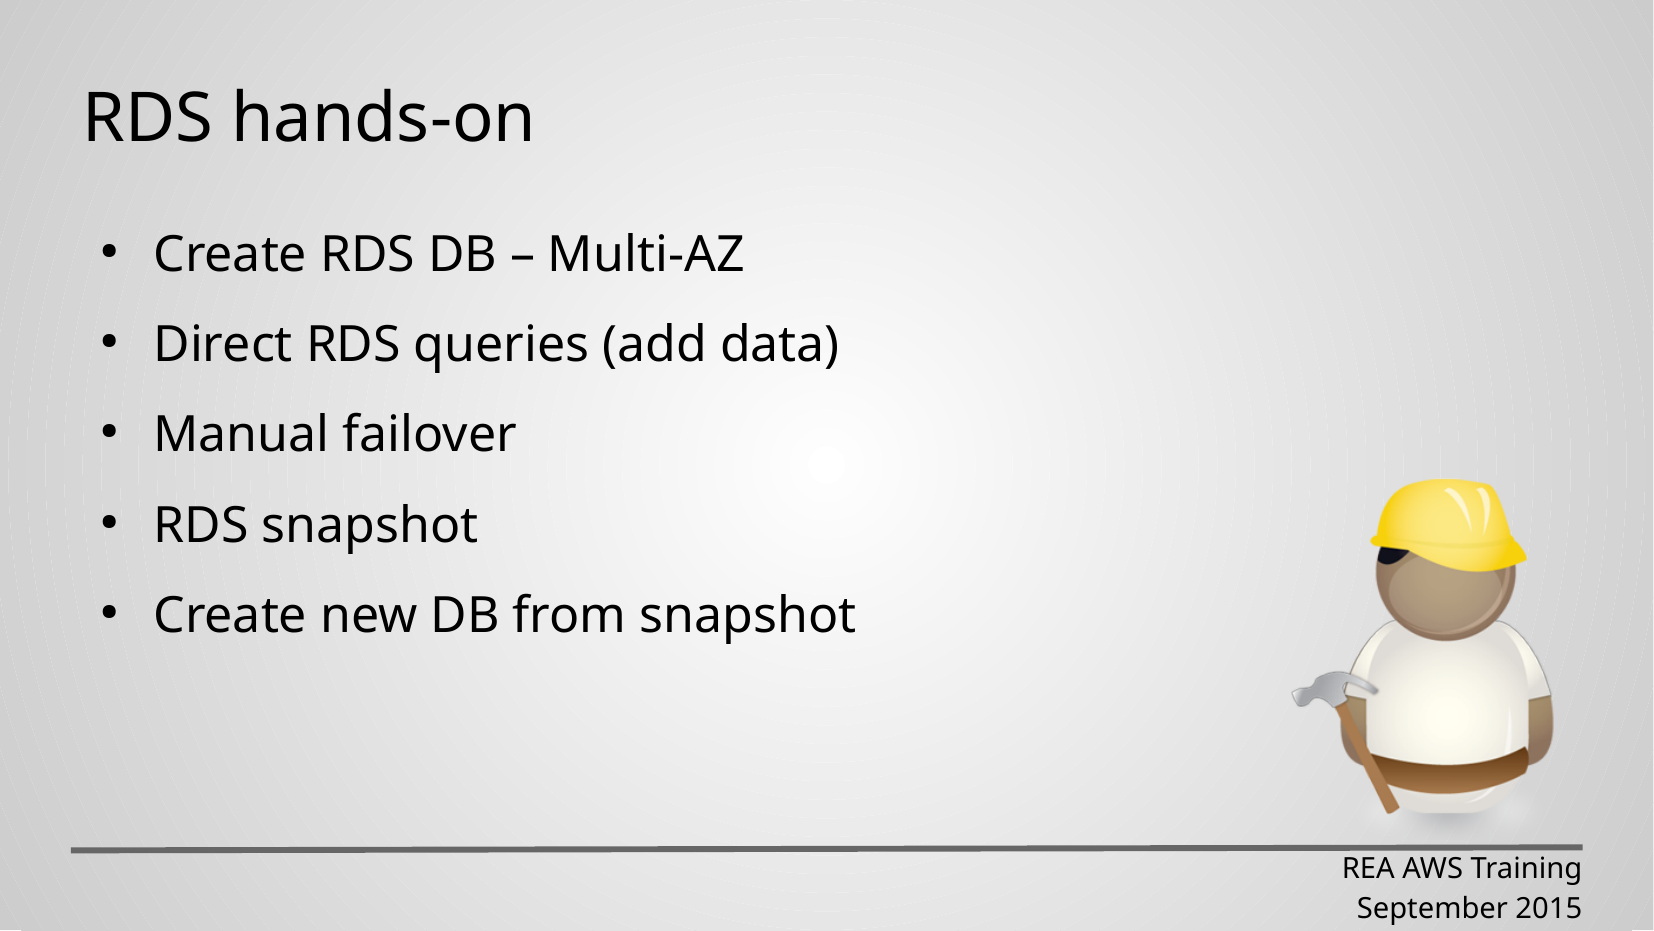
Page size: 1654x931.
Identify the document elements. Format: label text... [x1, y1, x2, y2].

list Create RDS DB – Multi-AZ Direct RDS queries (add data) Manual failover RDS snapshot Create new DB from snapshot [82, 217, 1571, 827]
picture [1275, 467, 1583, 840]
title RDS hands-on [82, 37, 1571, 193]
